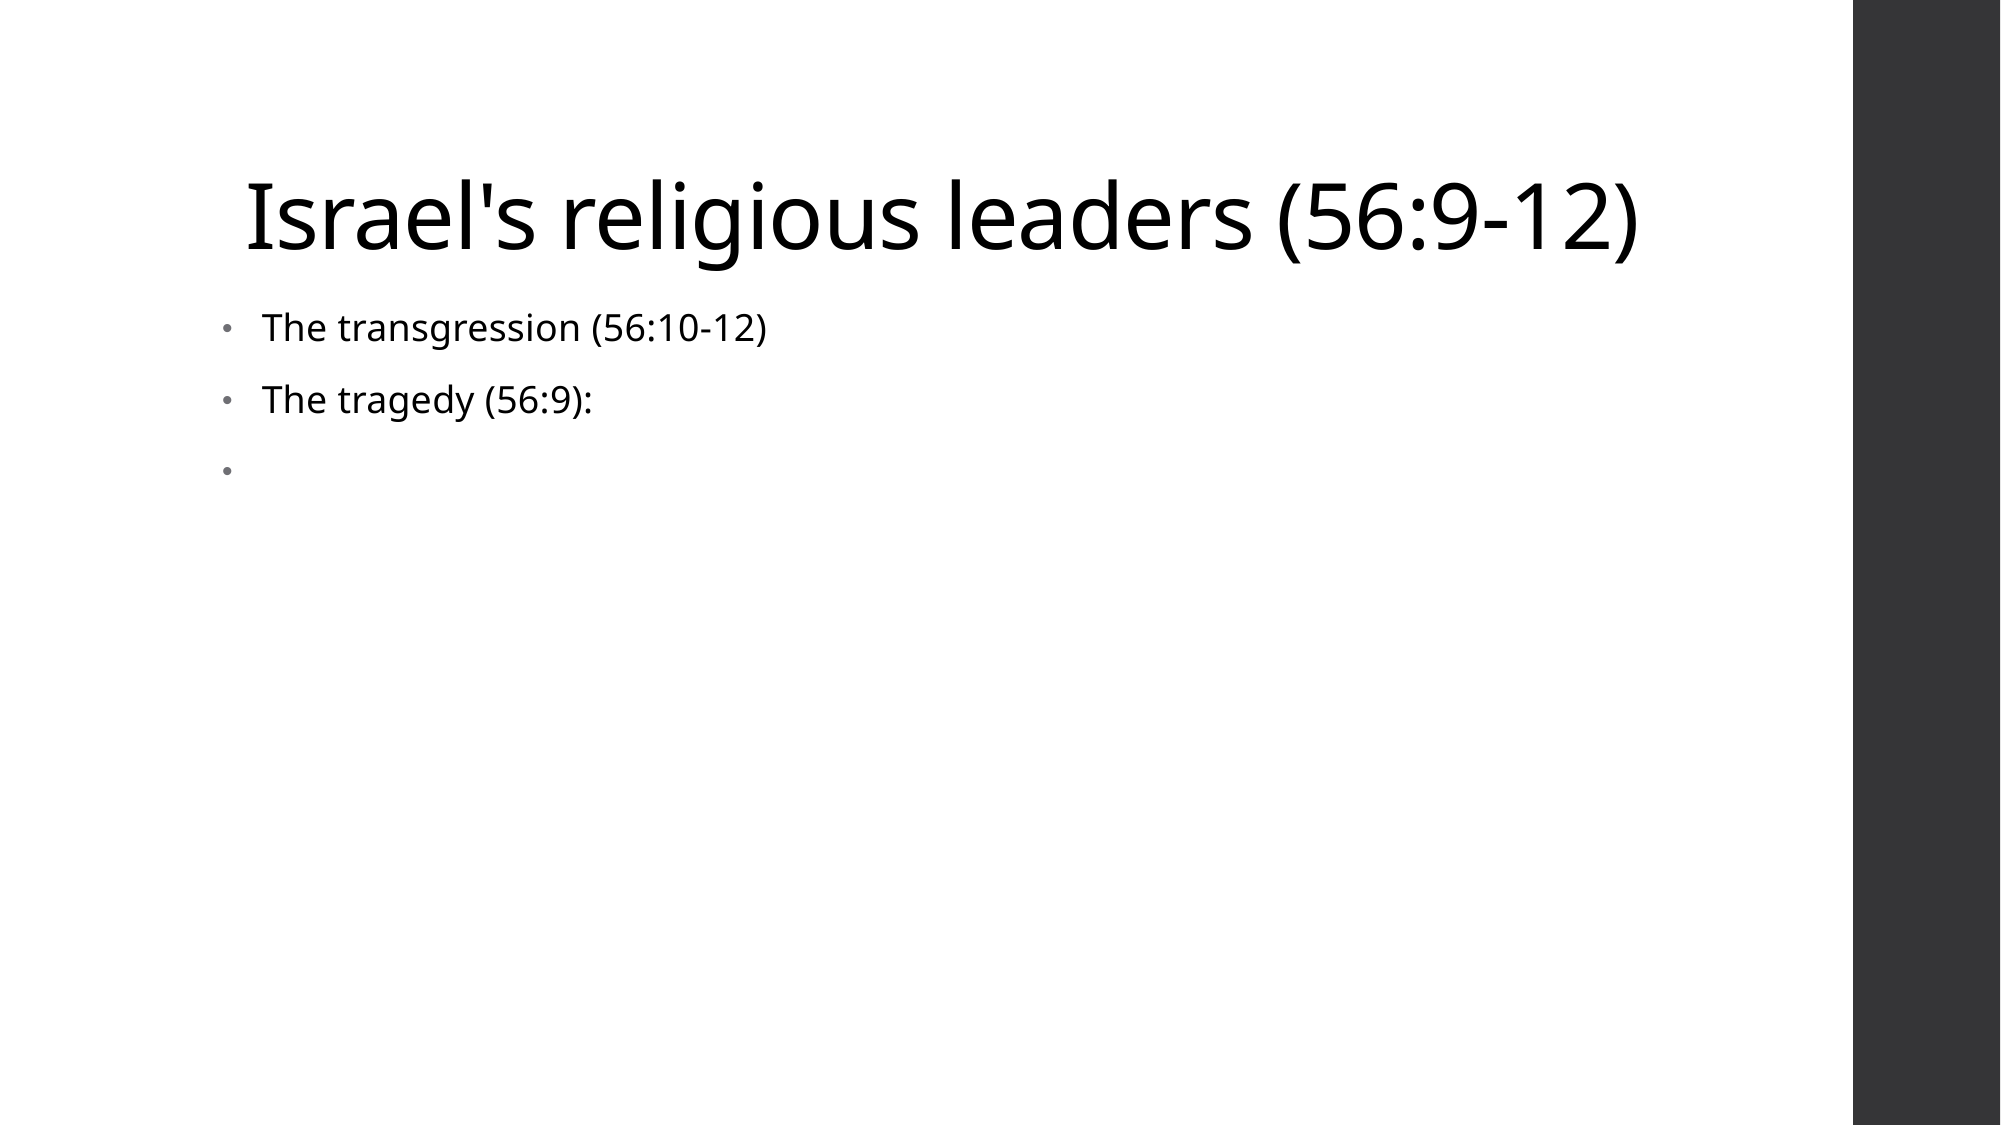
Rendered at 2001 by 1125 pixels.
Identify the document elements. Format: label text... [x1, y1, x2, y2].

list The transgression (56:10-12) The tragedy (56:9): [206, 299, 1617, 1014]
title Israel's religious leaders (56:9-12) [206, 60, 1797, 278]
